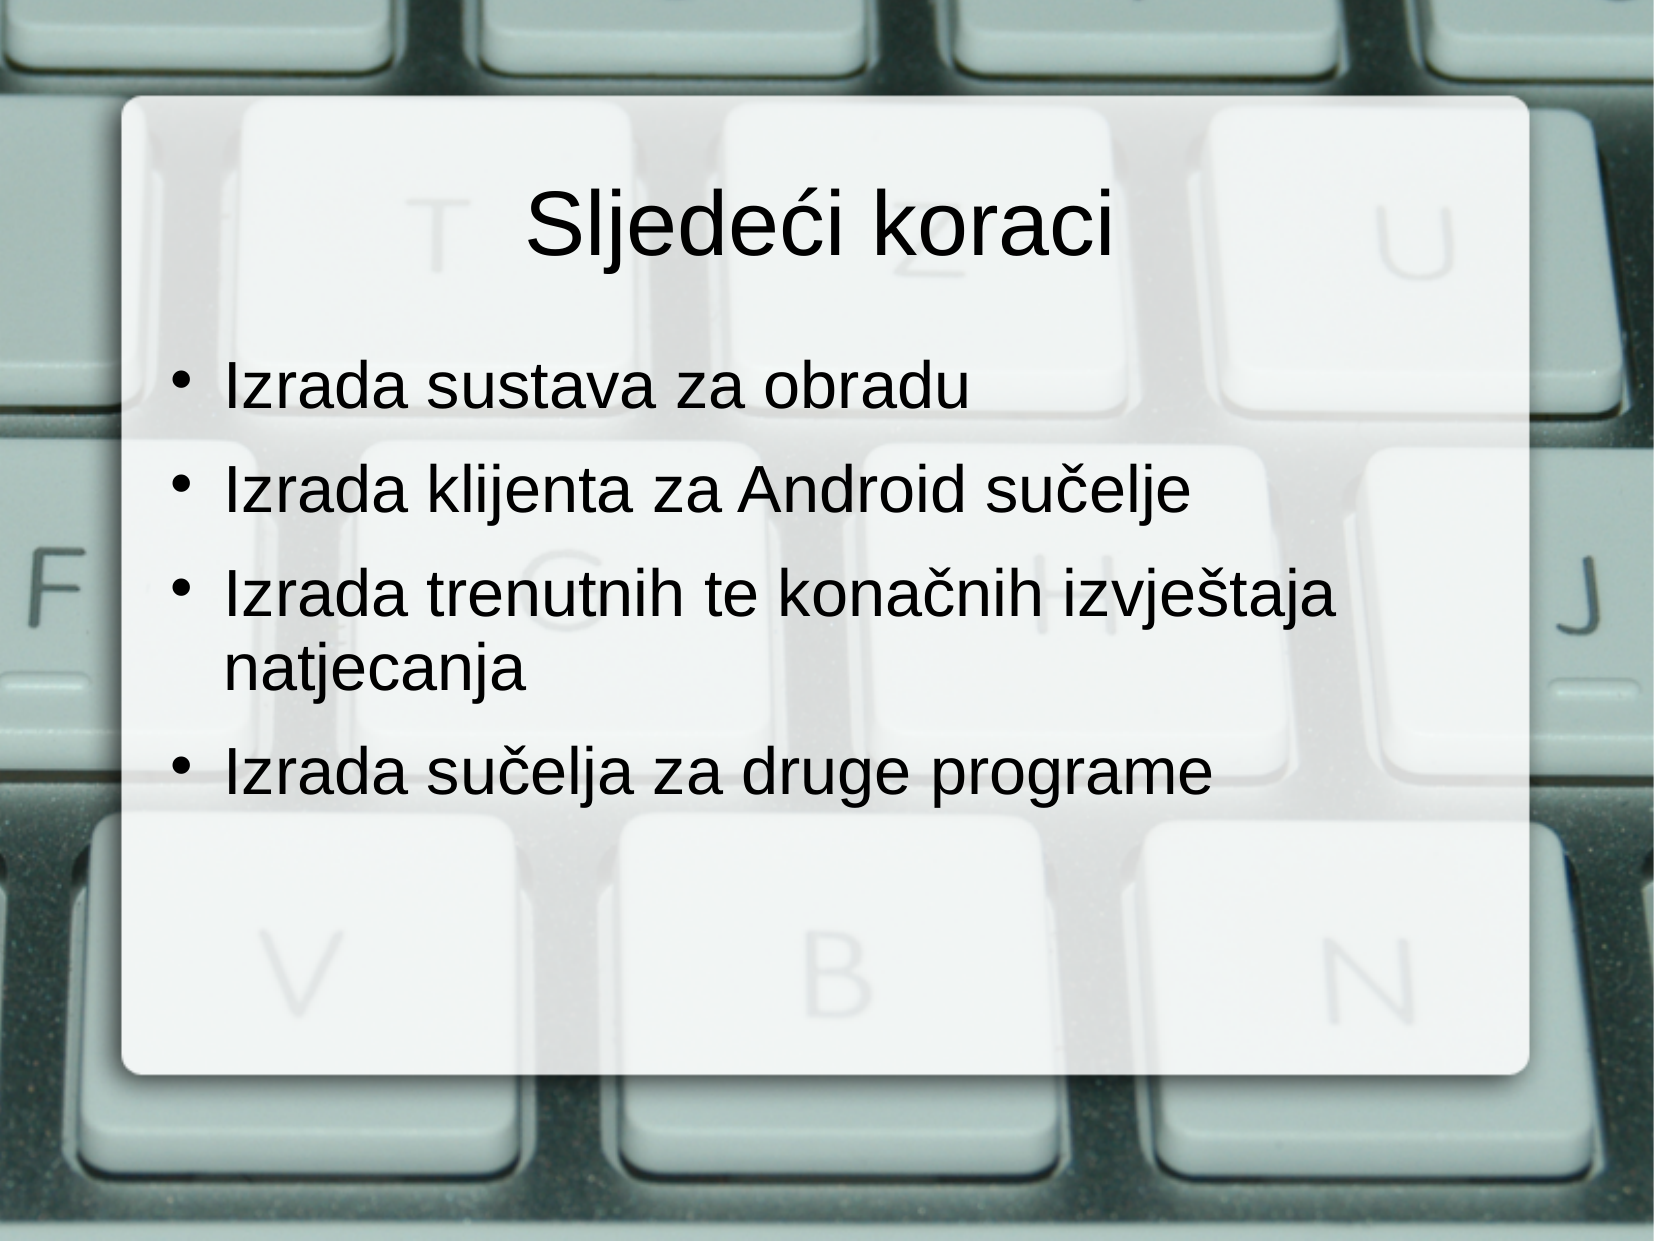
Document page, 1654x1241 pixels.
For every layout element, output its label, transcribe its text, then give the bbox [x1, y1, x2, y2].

title Sljedeći koraci [135, 117, 1506, 325]
list Izrada sustava za obradu Izrada klijenta za Android sučelje Izrada trenutnih te konačnih izvještaja natjecanja Izrada sučelja za druge programe [152, 344, 1534, 1127]
picture [0, 0, 1654, 1241]
